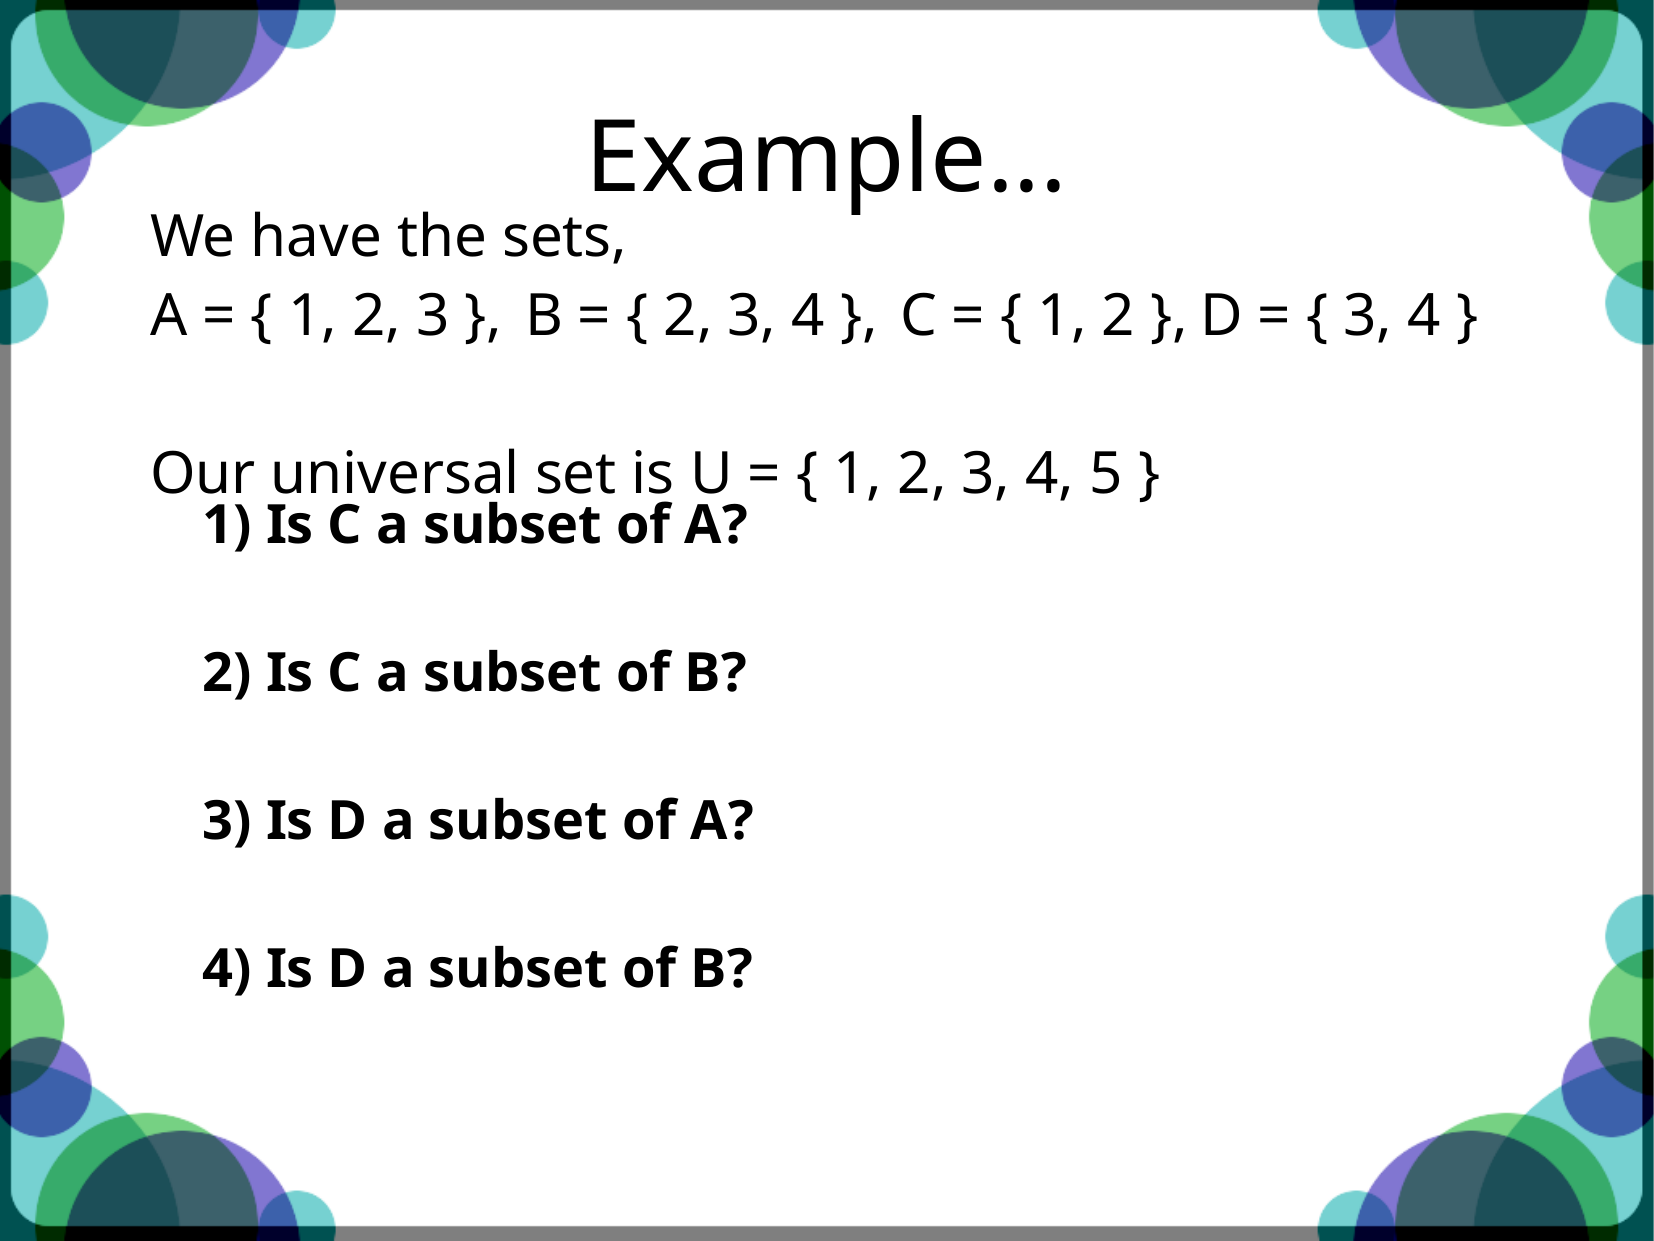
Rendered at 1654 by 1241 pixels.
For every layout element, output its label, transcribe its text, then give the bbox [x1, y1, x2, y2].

text_box We have the sets, A = { 1, 2, 3 }, B = { 2, 3, 4 }, C = { 1, 2 }, D = { 3, 4 } Our universal set is U = { 1, 2, 3, 4, 5 } [150, 210, 1531, 496]
text_box Is C a subset of A? Is C a subset of B? Is D a subset of A? Is D a subset of B? [202, 531, 1462, 958]
picture [0, 0, 1654, 1241]
title Example... [82, 49, 1571, 257]
